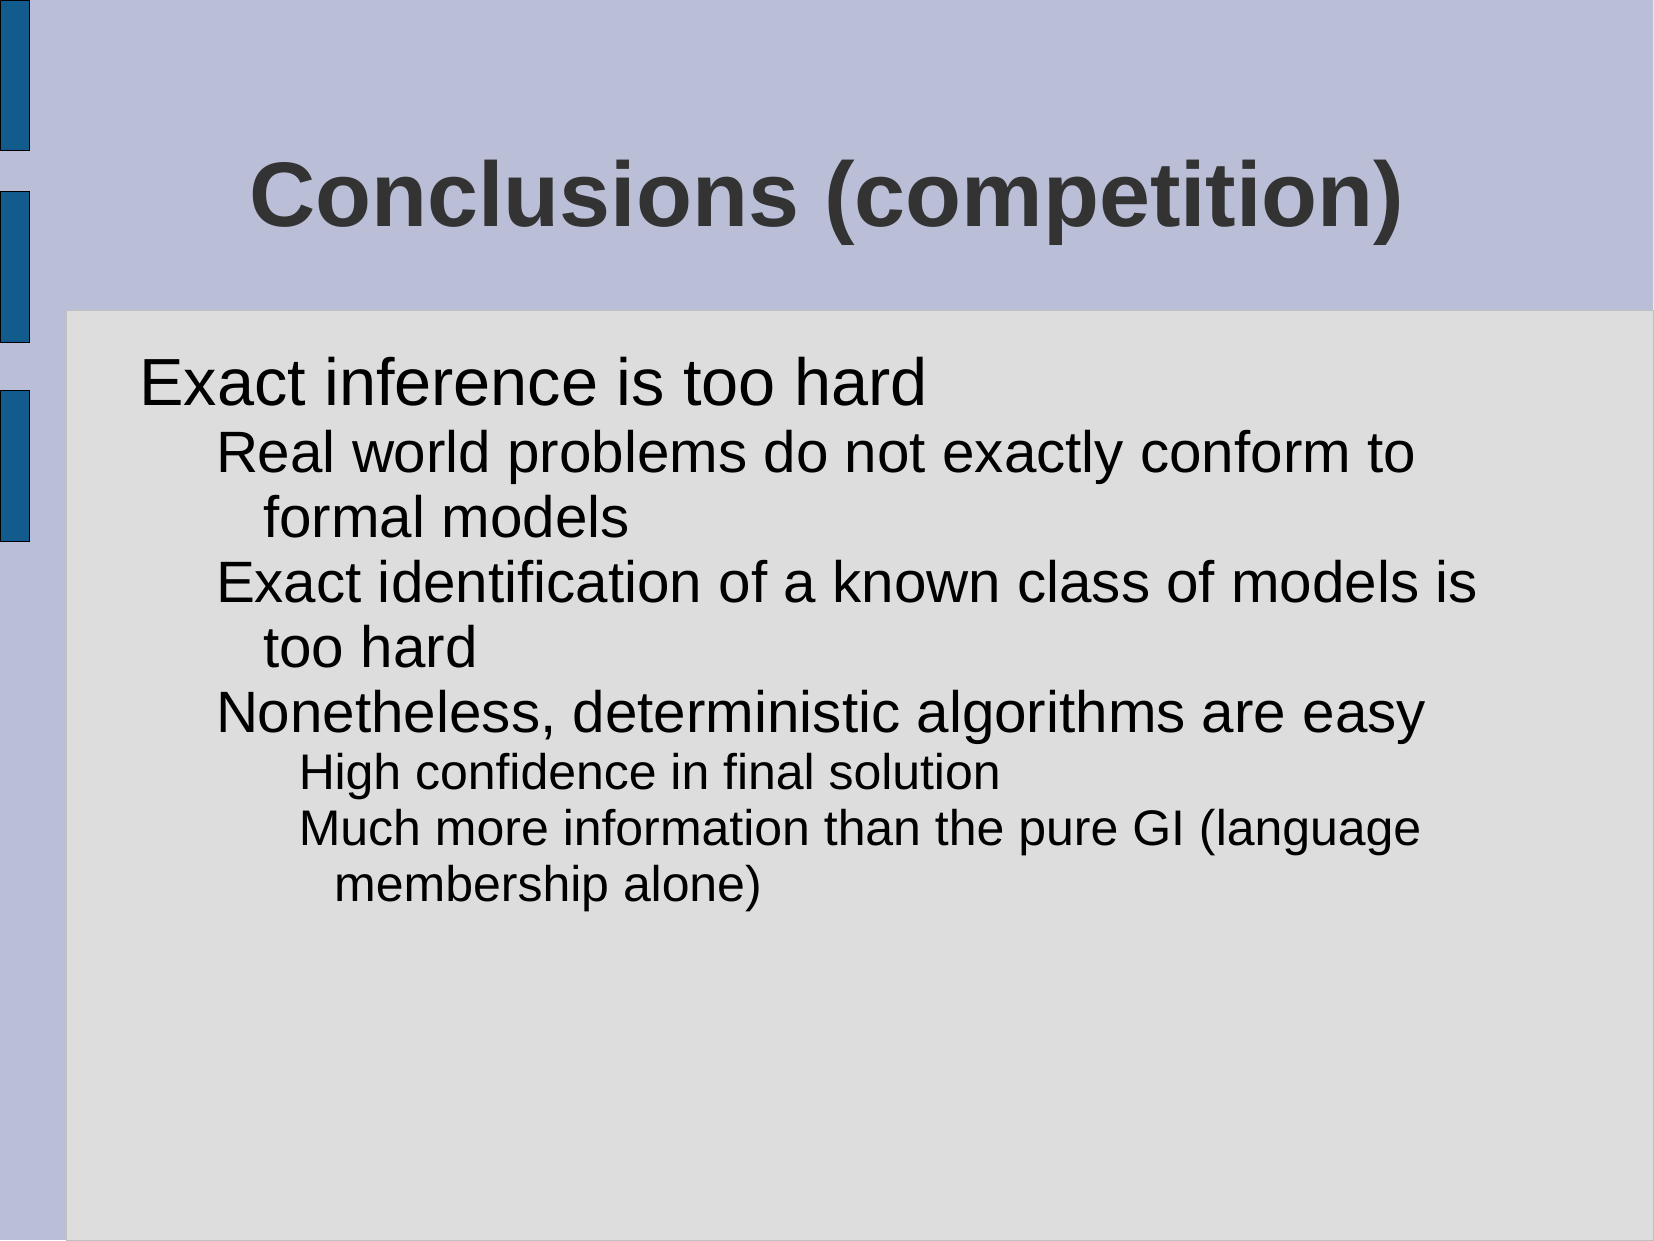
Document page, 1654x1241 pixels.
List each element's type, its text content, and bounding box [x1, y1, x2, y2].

list Exact inference is too hard Real world problems do not exactly conform to formal models Exact identification of a known class of models is too hard Nonetheless, deterministic algorithms are easy High confidence in final solution Much more information than the pure GI (language membership alone) [121, 344, 1534, 1127]
title Conclusions (competition) [121, 91, 1534, 299]
